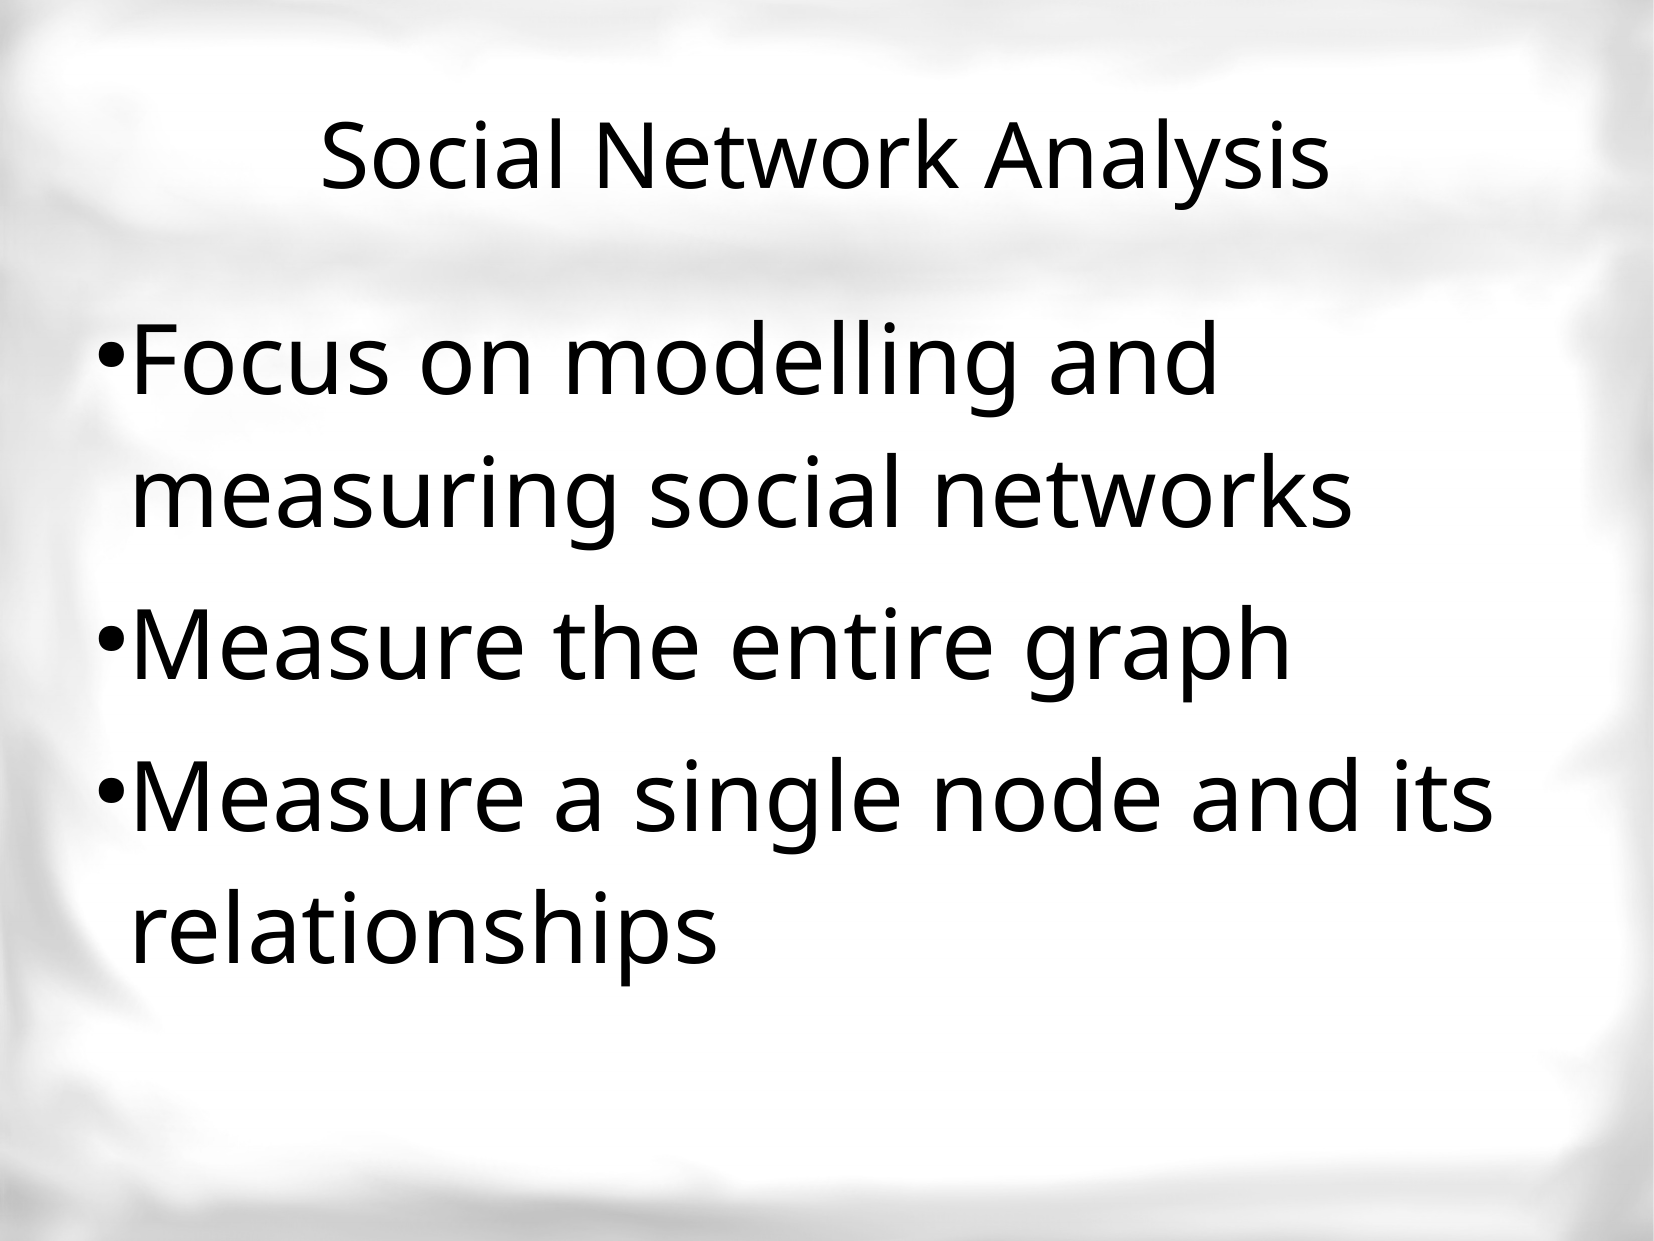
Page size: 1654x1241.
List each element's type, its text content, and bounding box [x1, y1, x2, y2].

picture [0, 0, 1654, 1241]
list Focus on modelling and measuring social networks Measure the entire graph Measure a single node and its relationships [82, 290, 1538, 1010]
title Social Network Analysis [82, 49, 1571, 257]
